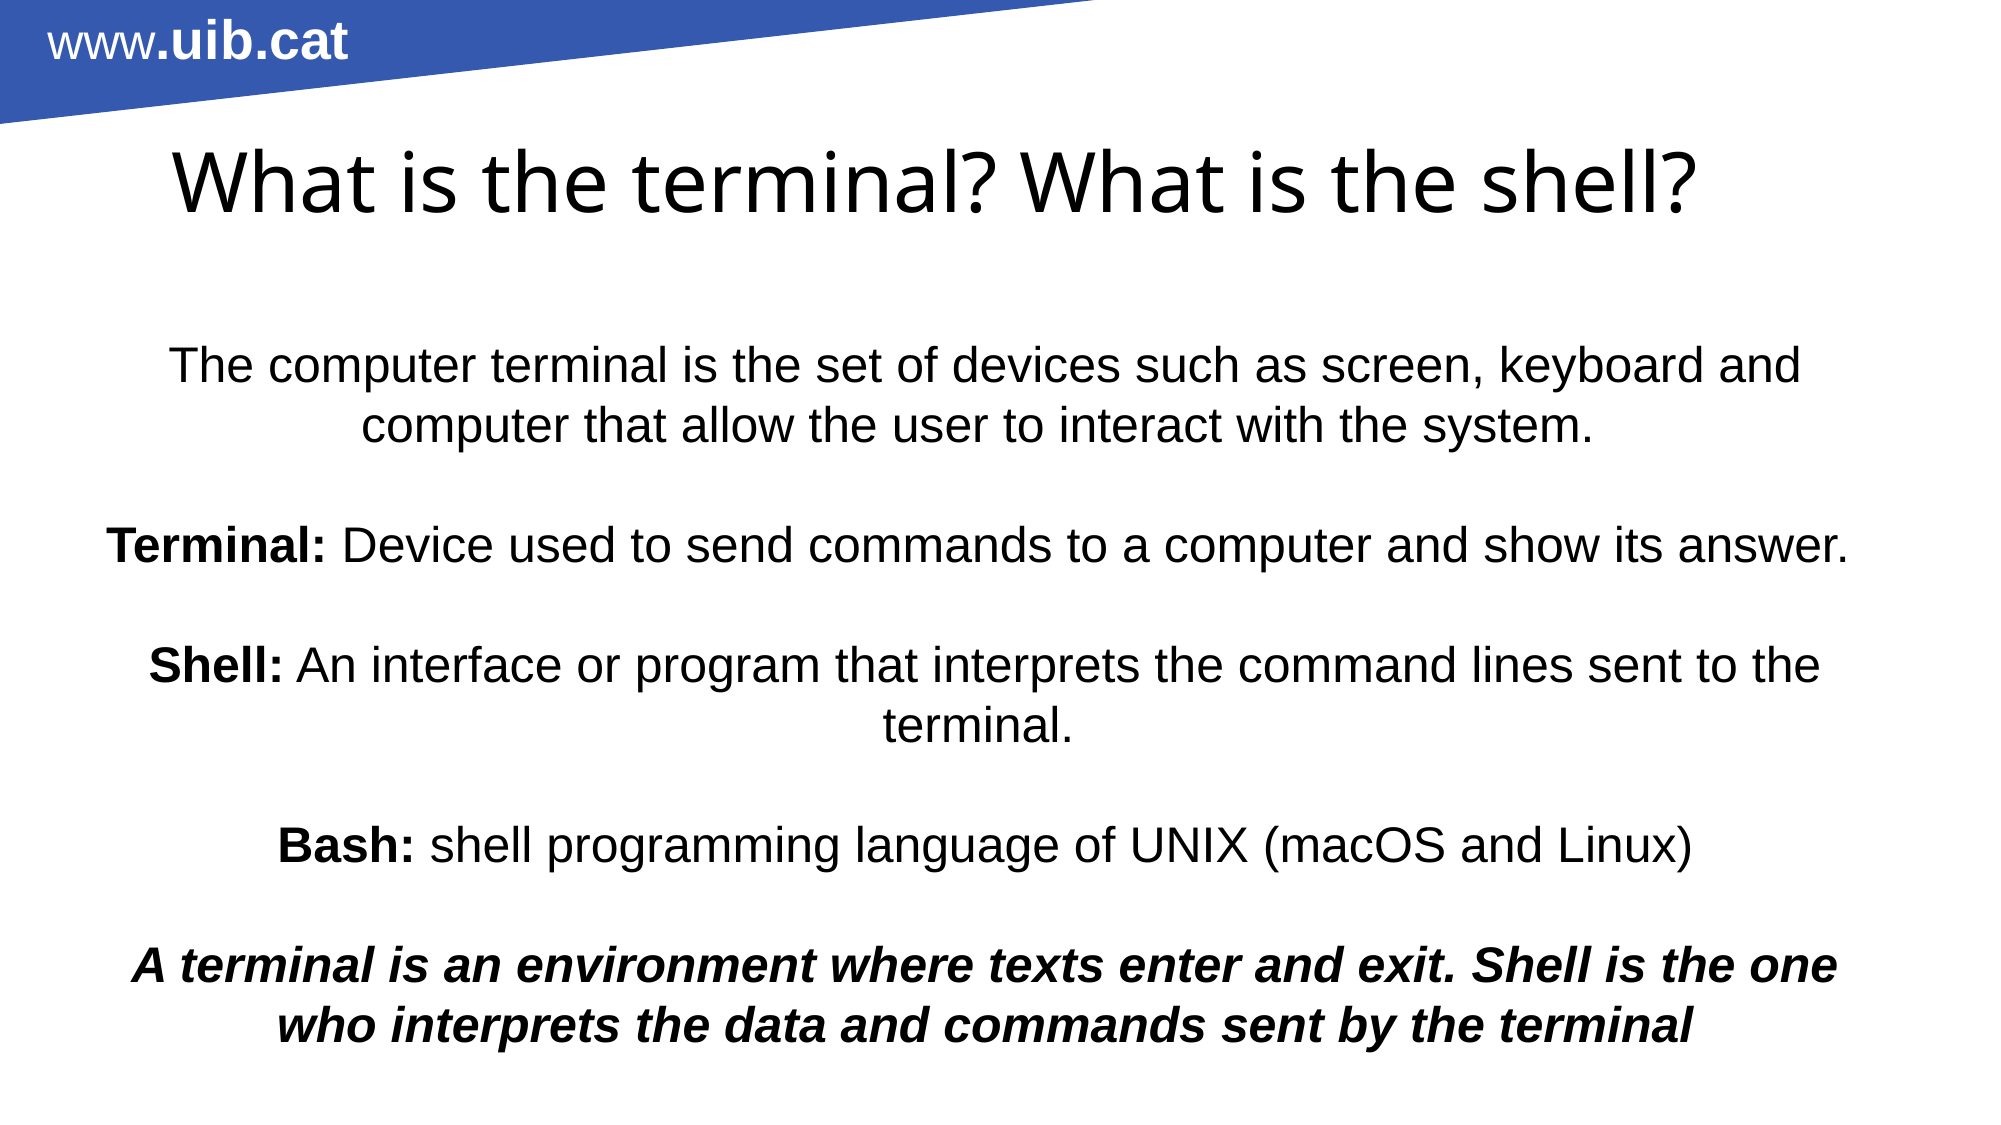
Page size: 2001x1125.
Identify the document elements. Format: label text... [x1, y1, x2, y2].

text_box The computer terminal is the set of devices such as screen, keyboard and computer that allow the user to interact with the system. Terminal: Device used to send commands to a computer and show its answer. Shell: An interface or program that interprets the command lines sent to the terminal. Bash: shell programming language of UNIX (macOS and Linux) A terminal is an environment where texts enter and exit. Shell is the one who interprets the data and commands sent by the terminal [67, 324, 1904, 1060]
text_box What is the terminal? What is the shell? [88, 121, 1804, 237]
